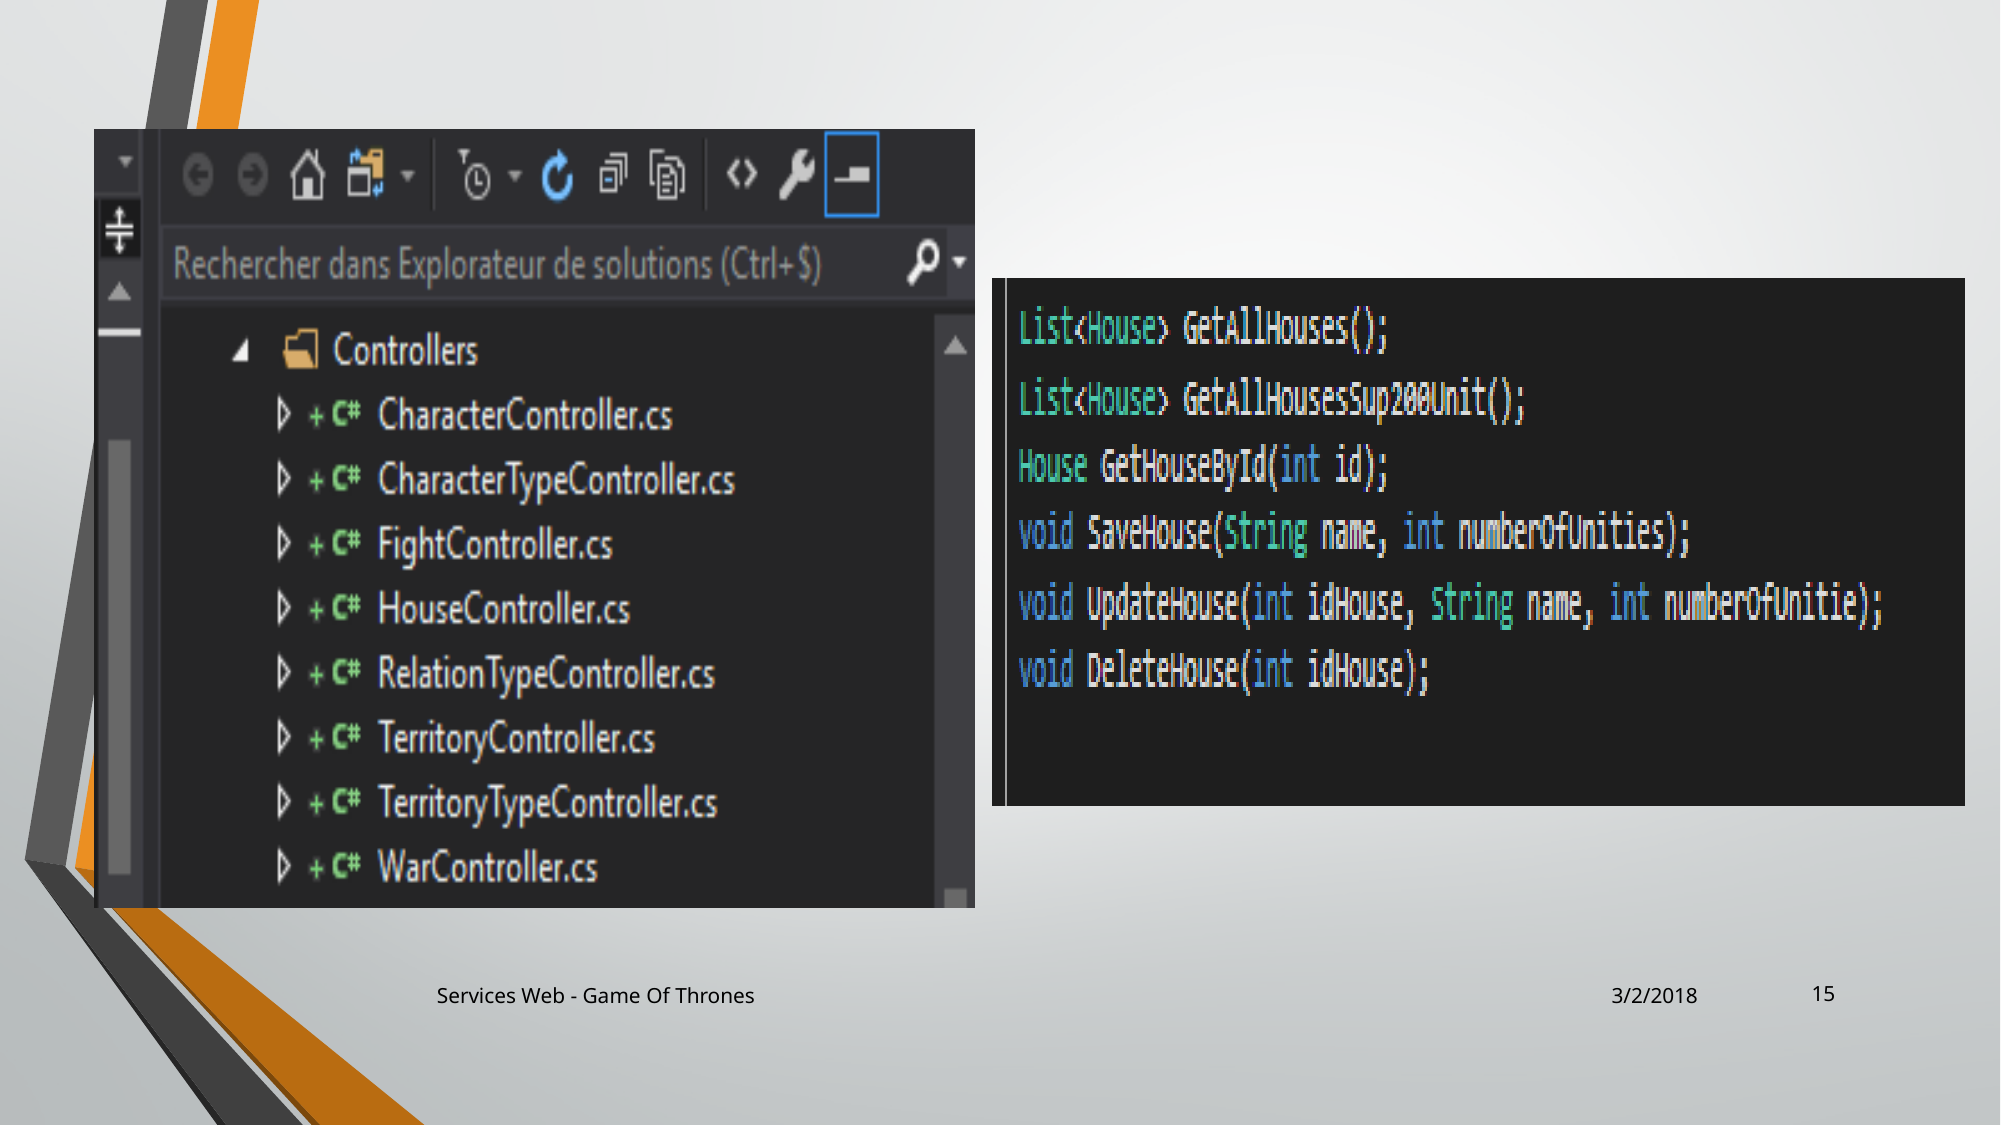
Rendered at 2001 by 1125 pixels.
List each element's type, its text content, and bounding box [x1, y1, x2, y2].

text_box ‹#› [1796, 965, 1887, 1025]
text_box 3/2/2018 [1596, 965, 1785, 1025]
picture [992, 278, 1965, 806]
text_box Services Web - Game Of Thrones [421, 965, 1585, 1025]
picture [94, 129, 975, 908]
